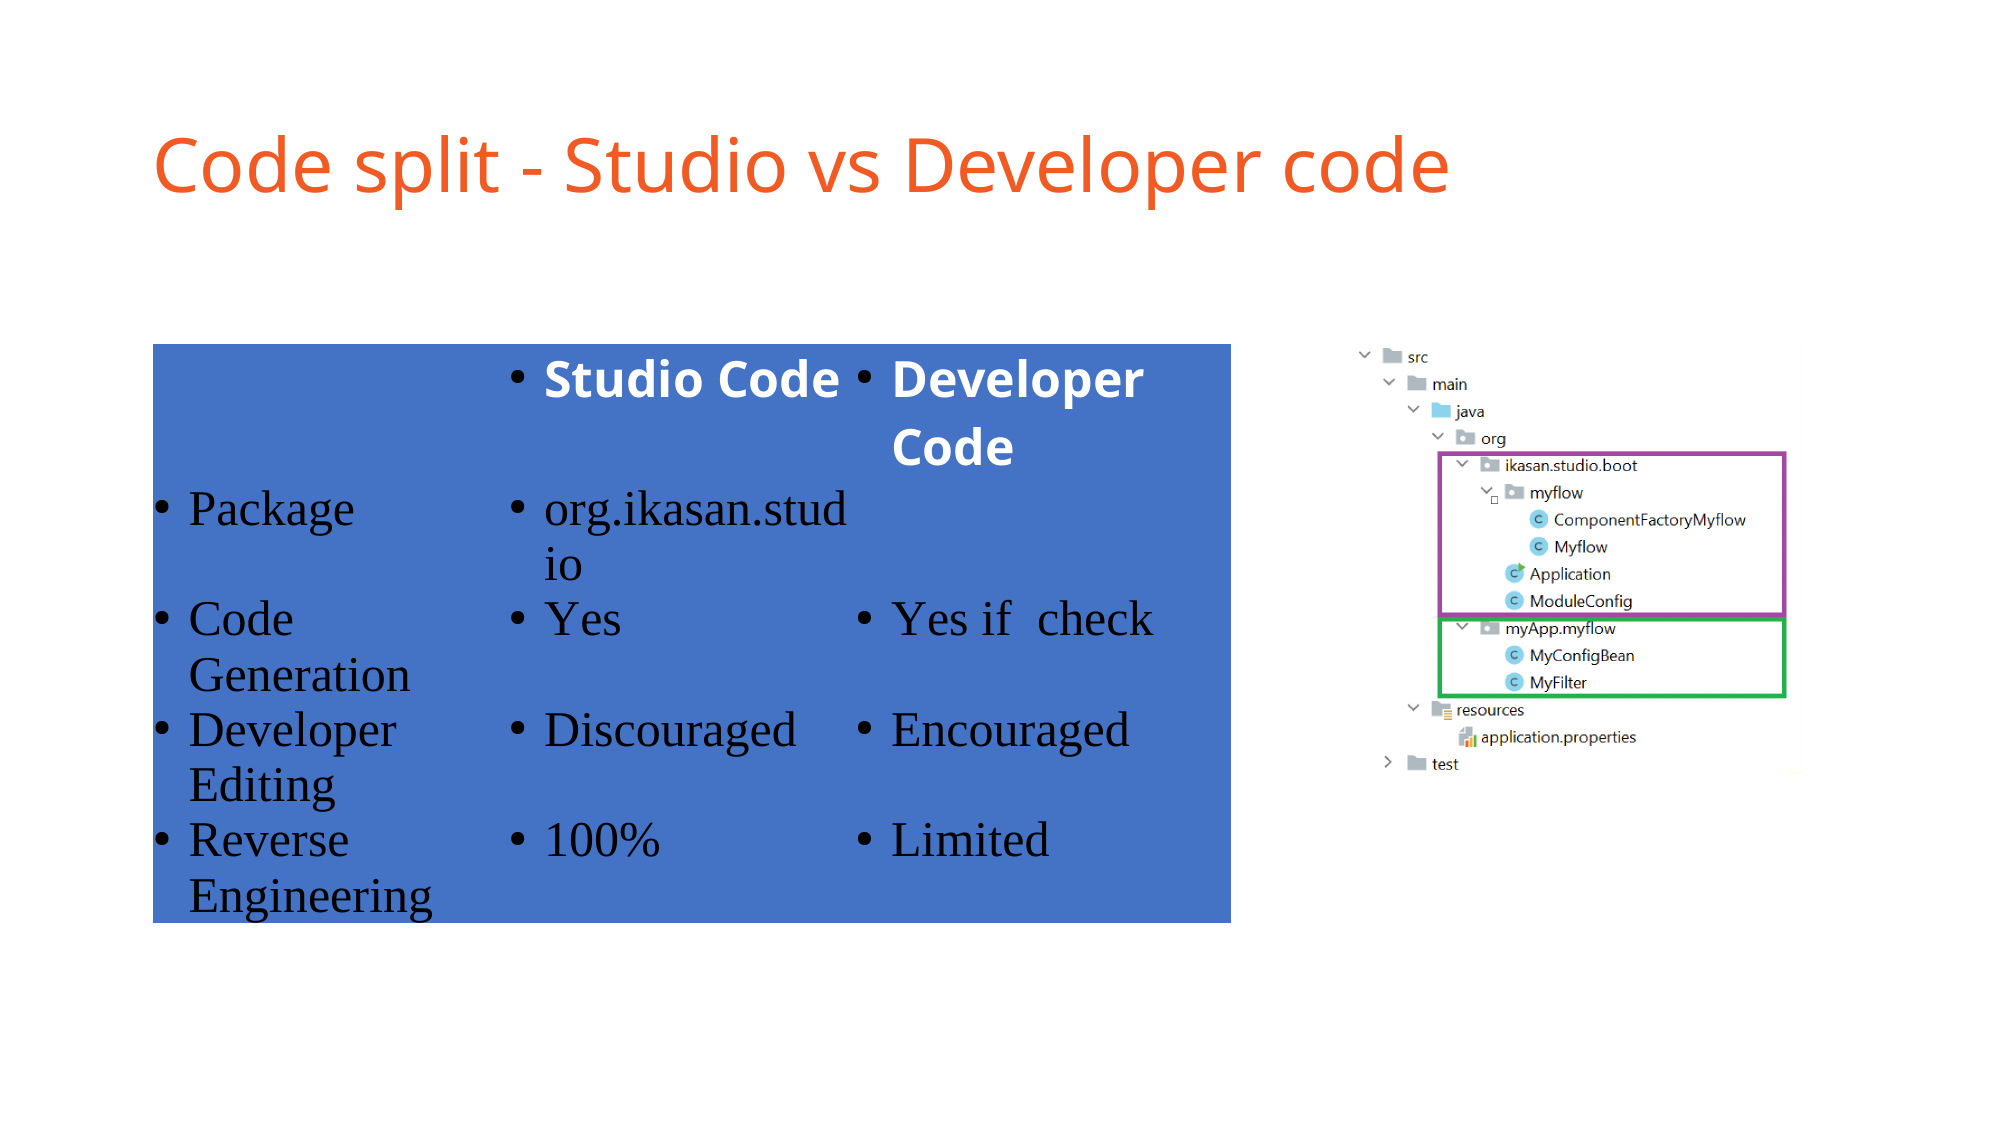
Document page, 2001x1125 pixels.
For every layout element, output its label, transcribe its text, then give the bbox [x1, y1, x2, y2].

table_cell Code Generation [153, 591, 509, 702]
picture [1352, 343, 1802, 779]
table_cell [856, 481, 1231, 591]
table_cell Discouraged [509, 702, 856, 812]
table_cell Yes if check [856, 591, 1231, 702]
table_header Developer Code [856, 344, 1231, 481]
table_cell org.ikasan.studio [509, 481, 856, 591]
table_cell Encouraged [856, 702, 1231, 812]
table_cell Yes [509, 591, 856, 702]
table_cell Reverse Engineering [153, 812, 509, 923]
title Code split - Studio vs Developer code [137, 59, 1863, 278]
table_cell Package [153, 481, 509, 591]
table_cell Limited [856, 812, 1231, 923]
table_header [153, 344, 509, 481]
table_header Studio Code [509, 344, 856, 481]
table_cell 100% [509, 812, 856, 923]
table_cell Developer Editing [153, 702, 509, 812]
